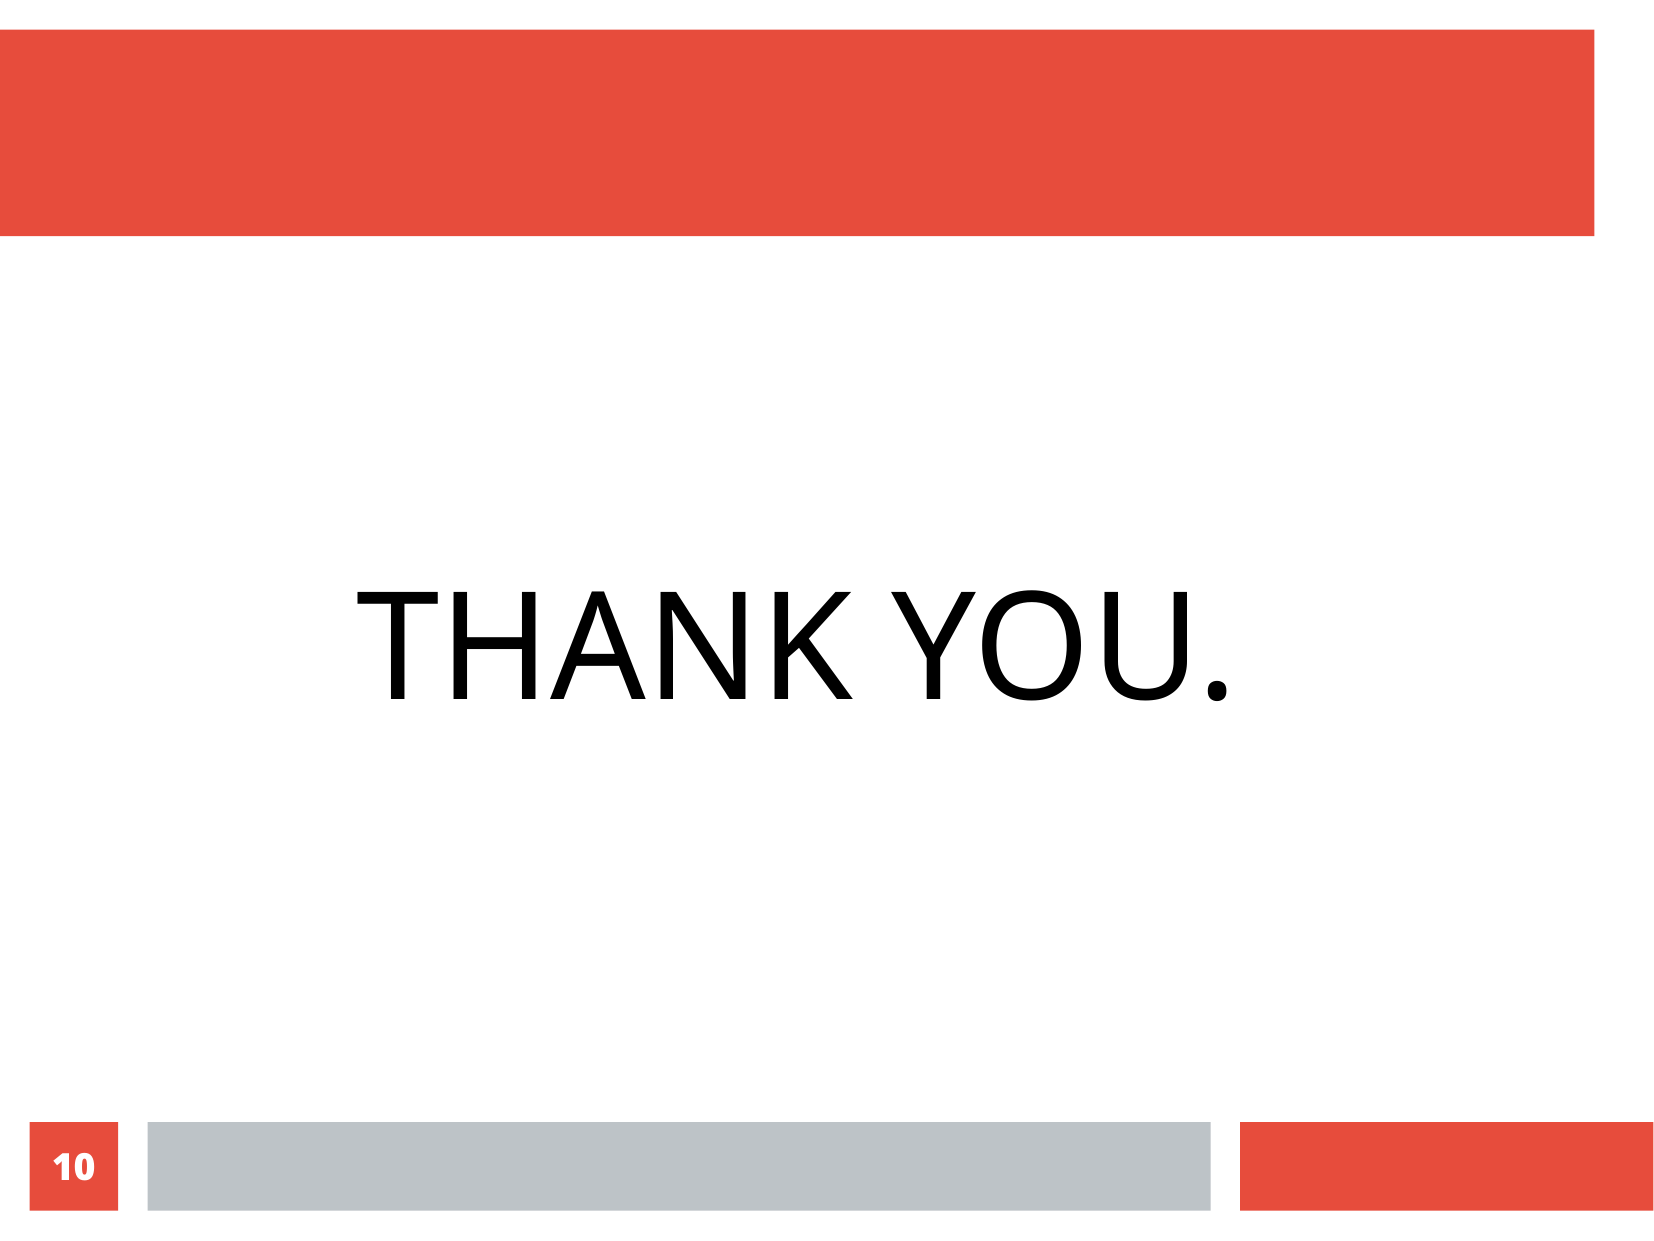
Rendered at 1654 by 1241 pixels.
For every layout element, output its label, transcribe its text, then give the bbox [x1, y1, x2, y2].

text_box THANK YOU. [23, 531, 1571, 722]
